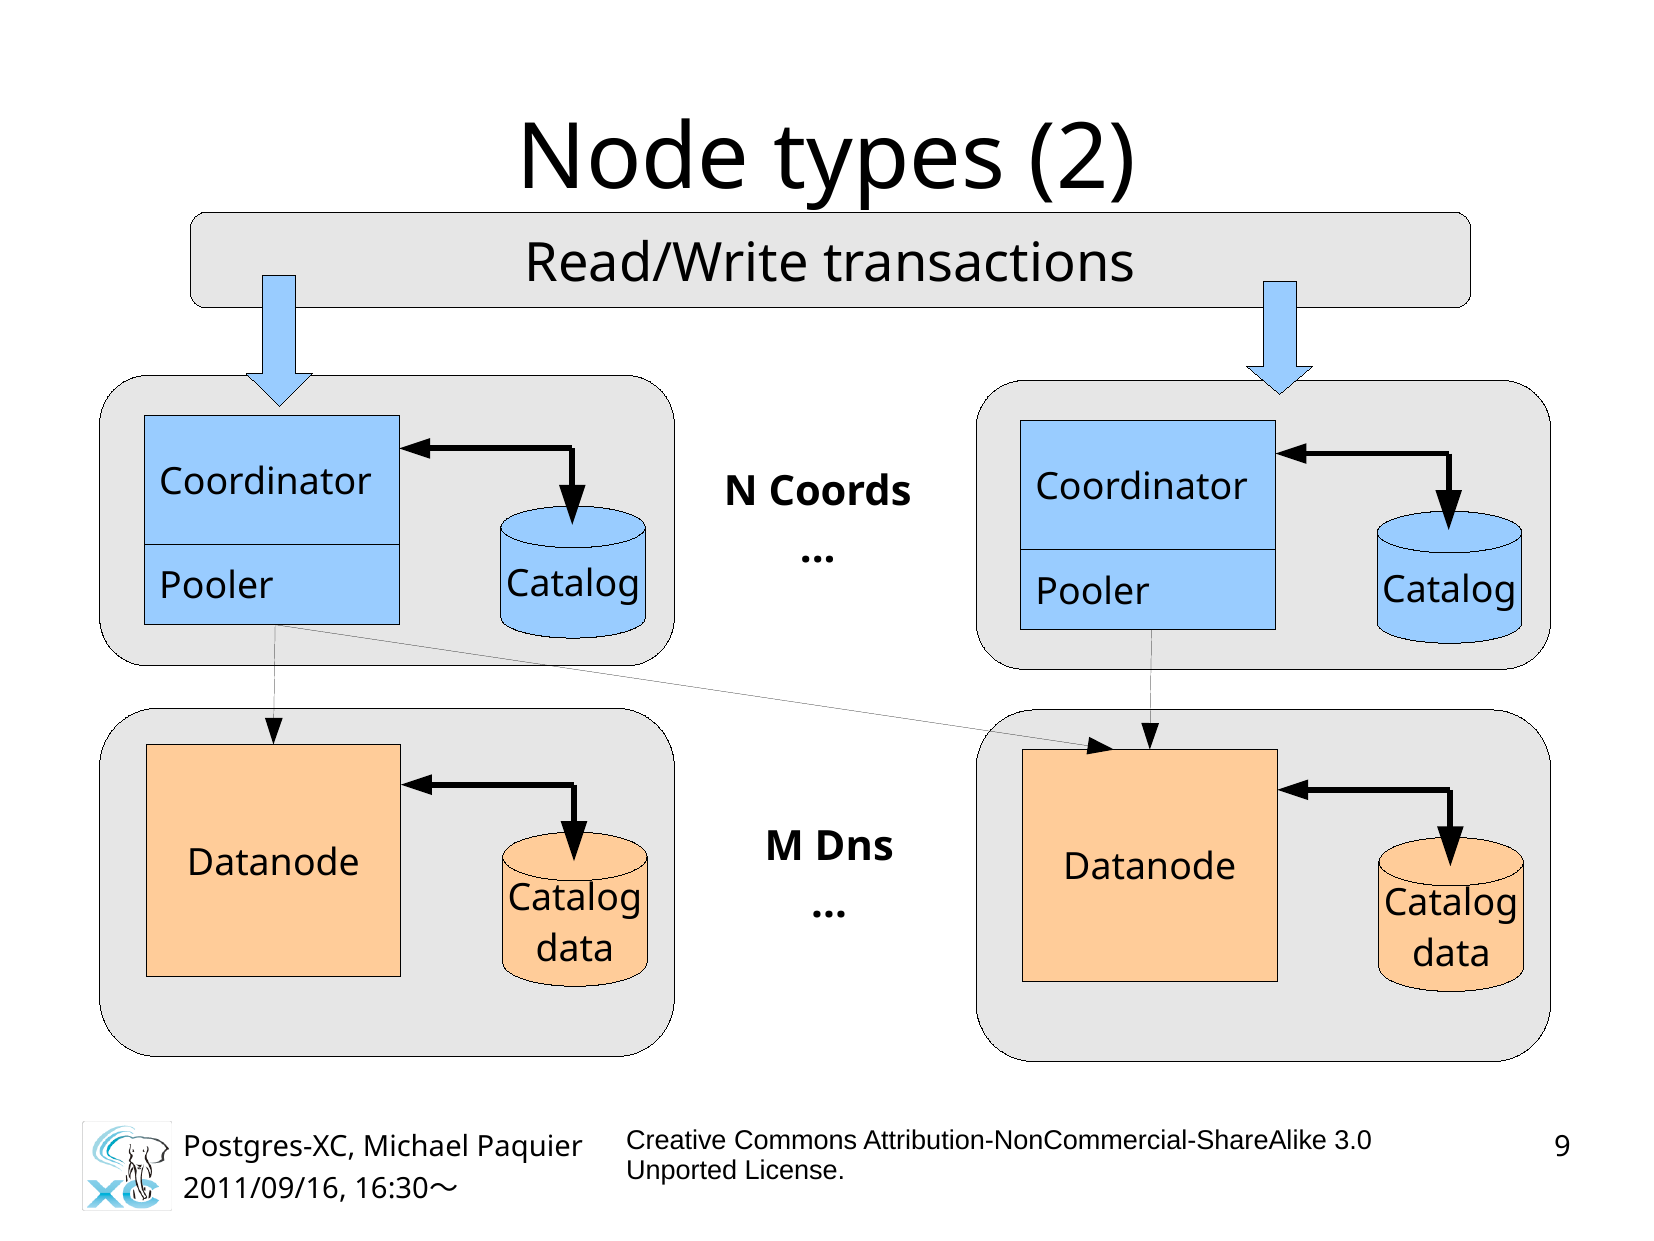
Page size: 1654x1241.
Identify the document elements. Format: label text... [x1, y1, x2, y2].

text_box Catalog data [1378, 837, 1524, 992]
text_box [976, 281, 1551, 670]
text_box Datanode [1022, 749, 1278, 982]
text_box Catalog [500, 506, 646, 639]
text_box [275, 626, 545, 666]
text_box Pooler [144, 544, 400, 625]
text_box Catalog data [502, 832, 648, 987]
title Node types (2) [82, 56, 1571, 250]
text_box M Dns ... [749, 807, 923, 925]
picture [82, 1121, 172, 1211]
text_box [990, 709, 1150, 749]
text_box N Coords ... [709, 453, 951, 570]
text_box Coordinator [1020, 420, 1276, 549]
text_box Datanode [146, 744, 401, 977]
text_box Coordinator [144, 415, 400, 544]
text_box Pooler [1020, 549, 1276, 630]
text_box [976, 709, 1551, 1062]
text_box Catalog [1377, 511, 1522, 644]
text_box Read/Write transactions [190, 250, 1471, 308]
text_box [99, 708, 675, 1057]
text_box [99, 275, 675, 666]
